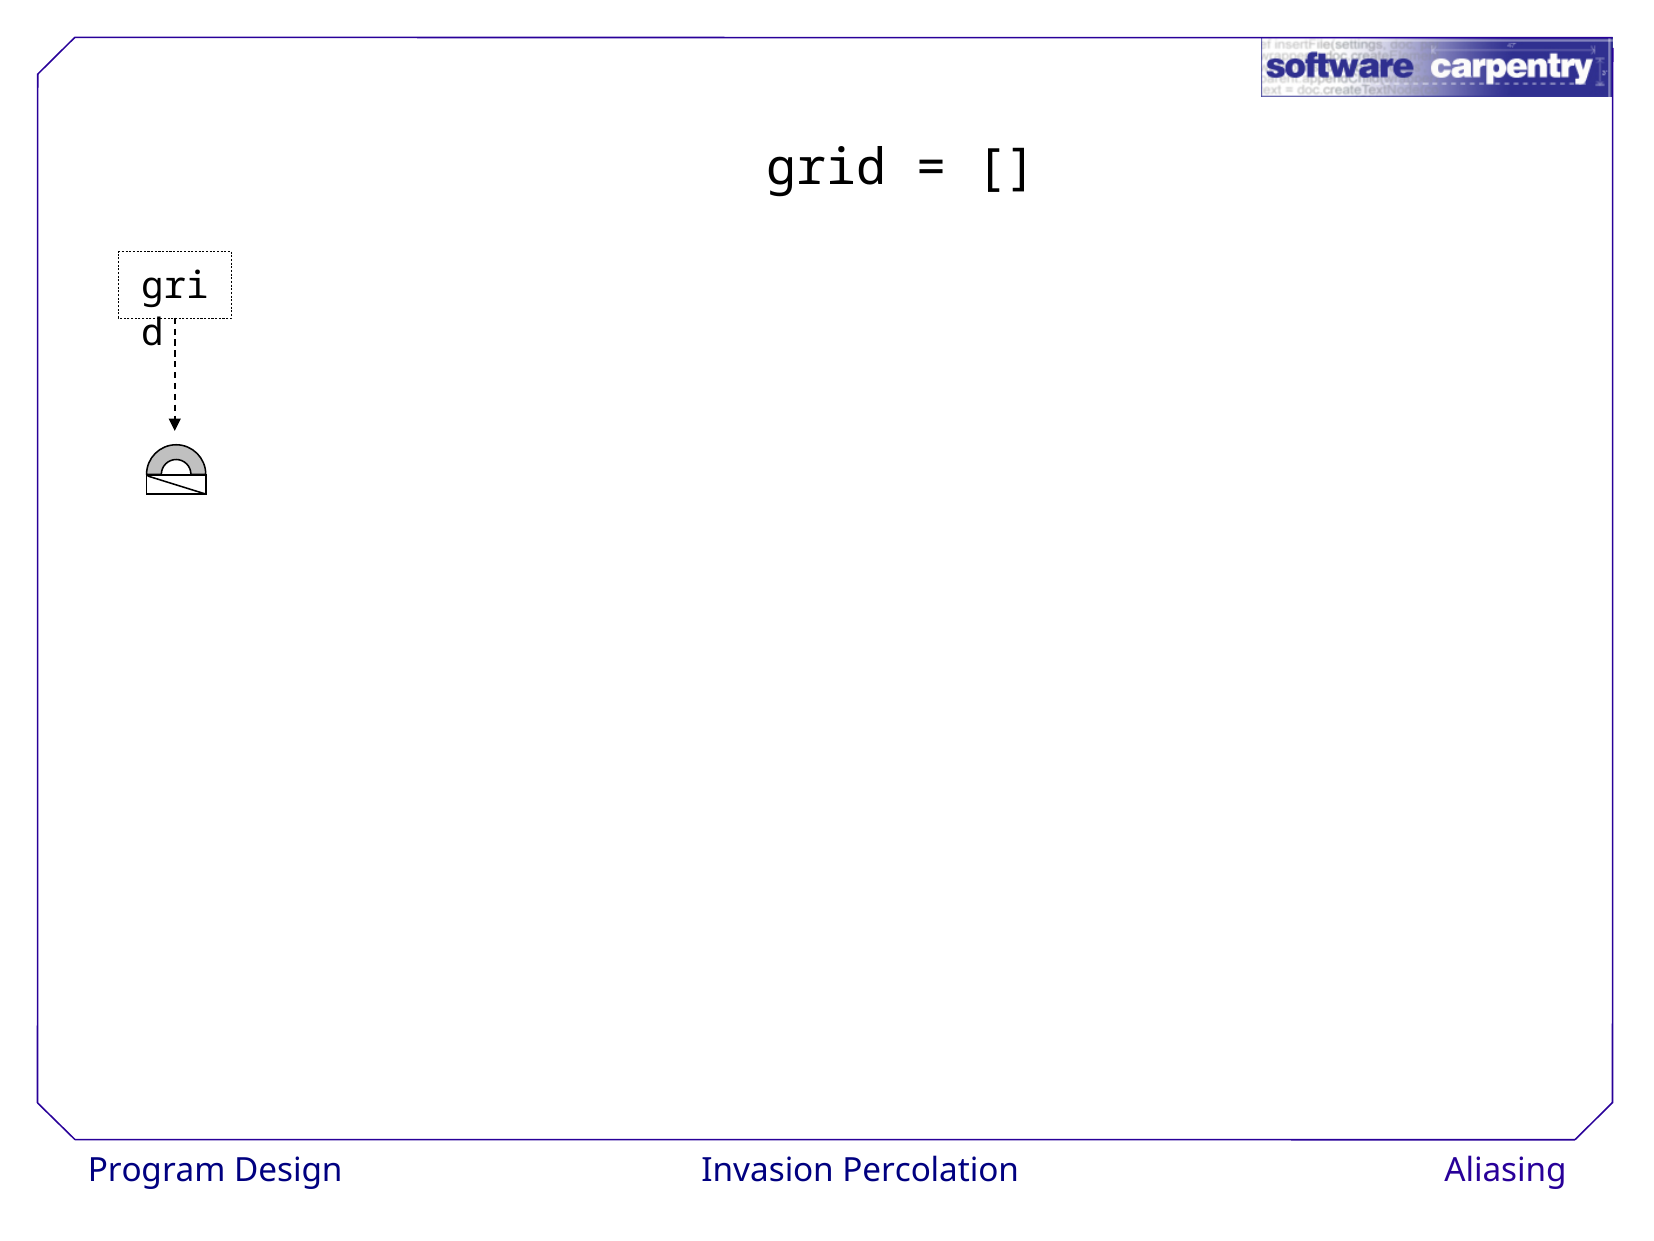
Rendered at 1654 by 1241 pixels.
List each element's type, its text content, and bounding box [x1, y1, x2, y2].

text_box [146, 444, 206, 474]
text_box grid = [] [751, 112, 1432, 999]
picture [1261, 39, 1613, 97]
text_box grid [118, 251, 232, 318]
